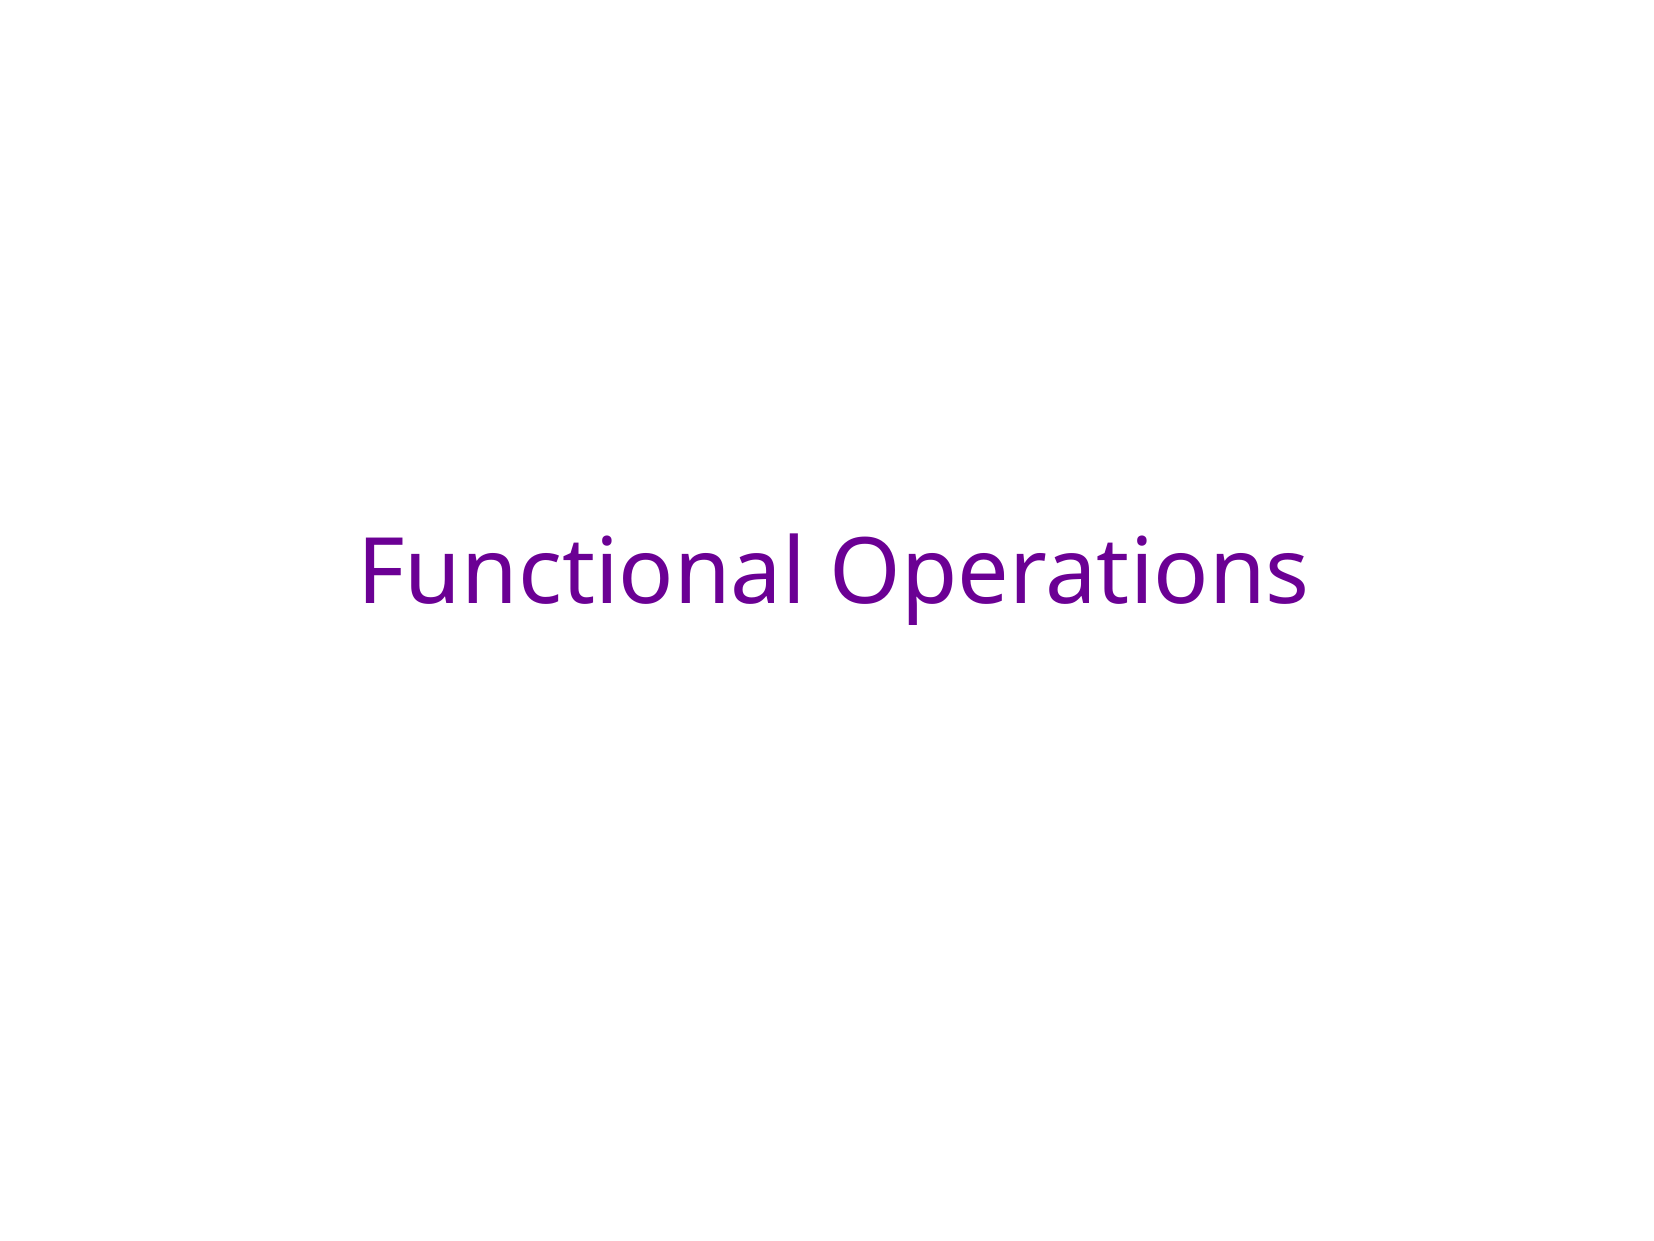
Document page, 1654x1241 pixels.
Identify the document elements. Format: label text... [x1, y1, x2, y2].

title Functional Operations [90, 465, 1579, 673]
